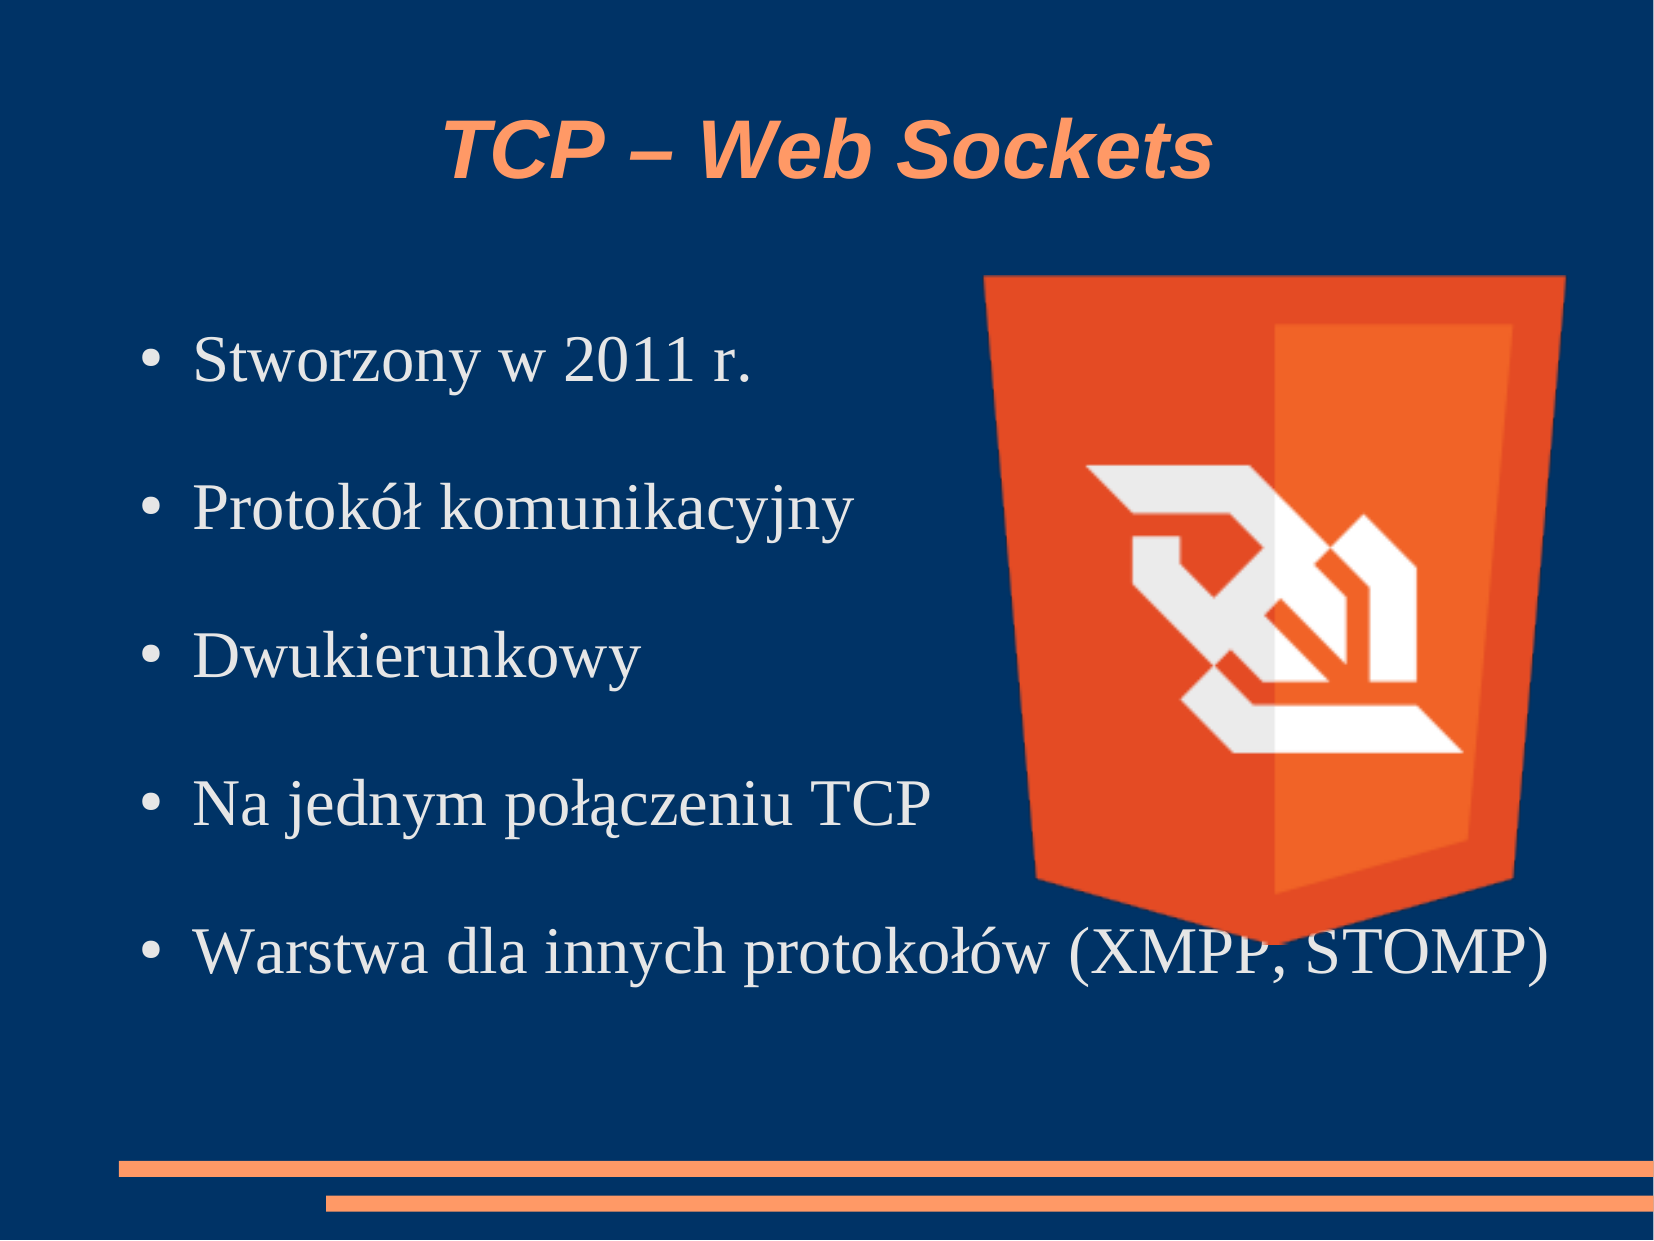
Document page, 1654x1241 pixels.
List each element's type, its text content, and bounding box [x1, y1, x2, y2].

title TCP – Web Sockets [121, 46, 1534, 254]
list Stworzony w 2011 r. Protokół komunikacyjny Dwukierunkowy Na jednym połączeniu TCP Warstwa dla innych protokołów (XMPP, STOMP) [121, 322, 1561, 1132]
picture [945, 275, 1606, 946]
